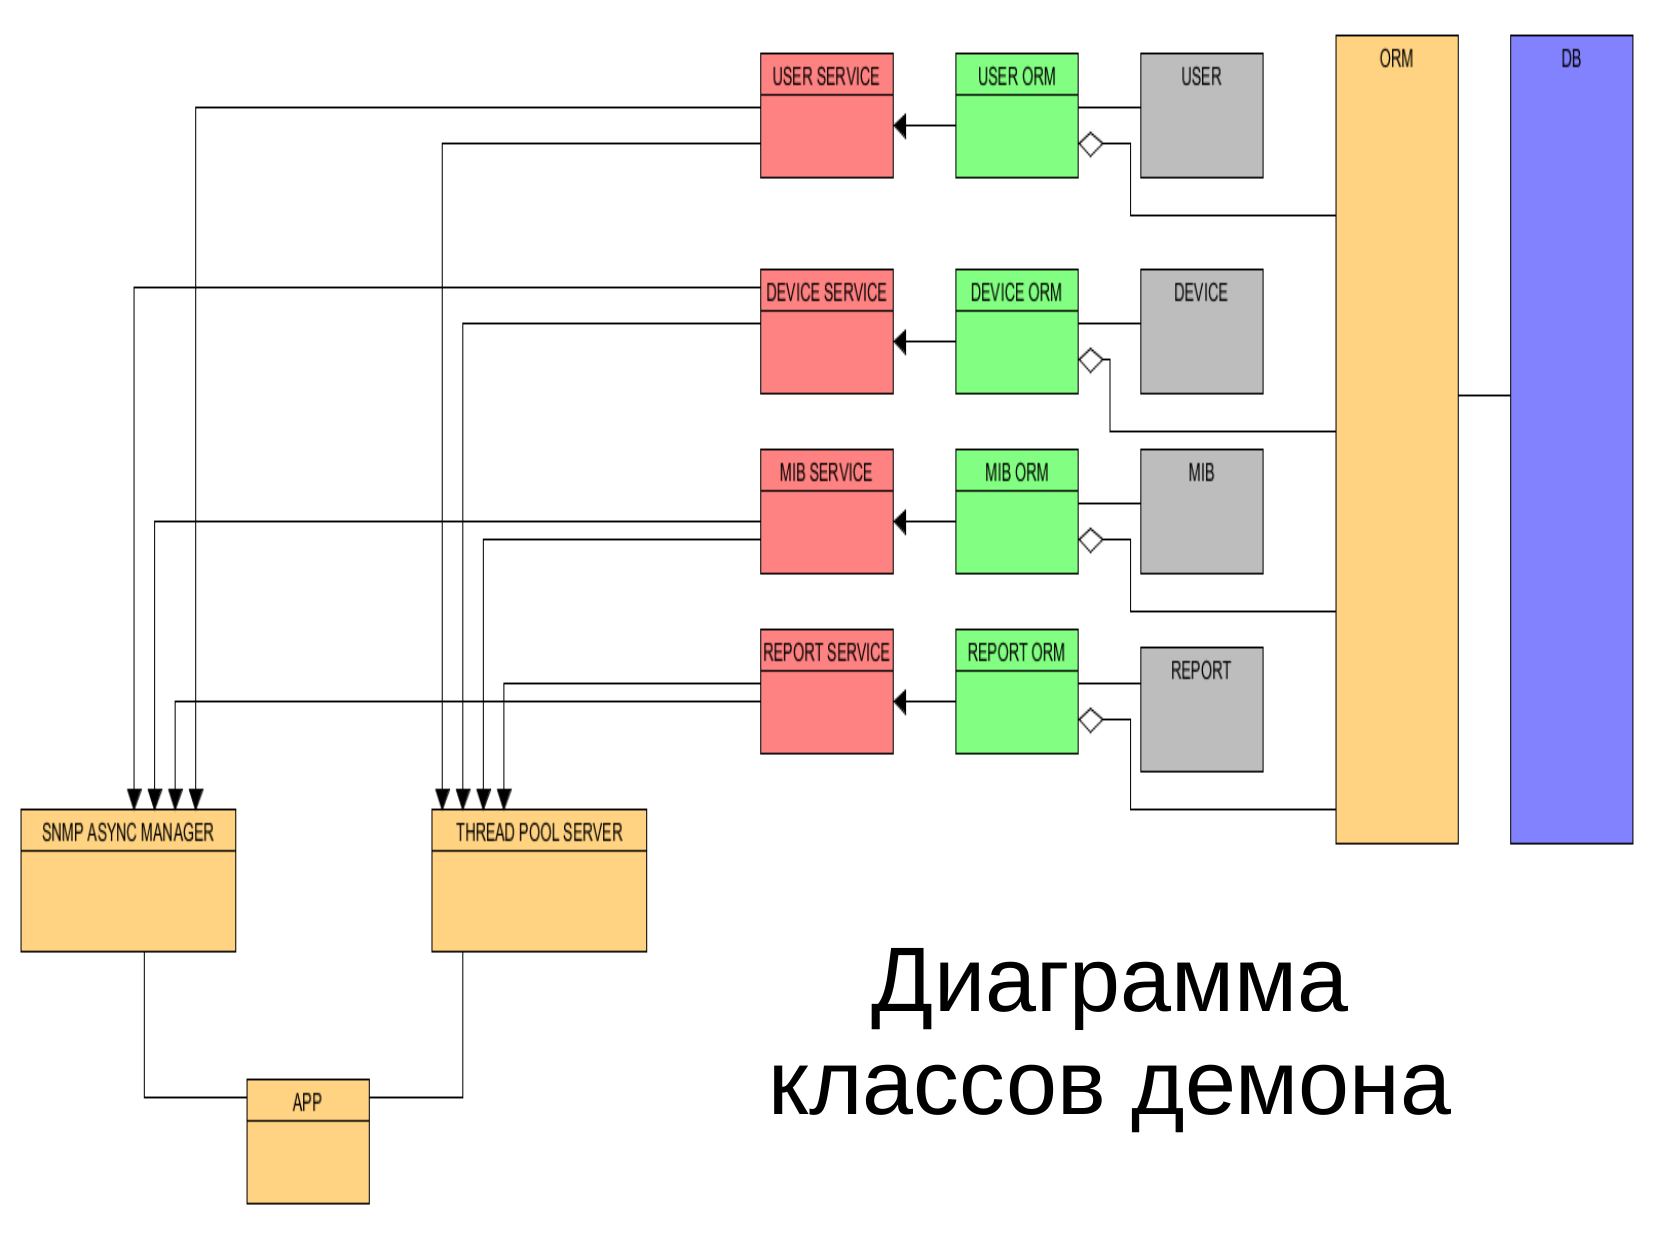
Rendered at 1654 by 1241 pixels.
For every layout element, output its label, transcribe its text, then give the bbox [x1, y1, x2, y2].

picture [0, 0, 1654, 1241]
title Диаграмма классов демона [696, 928, 1524, 1134]
